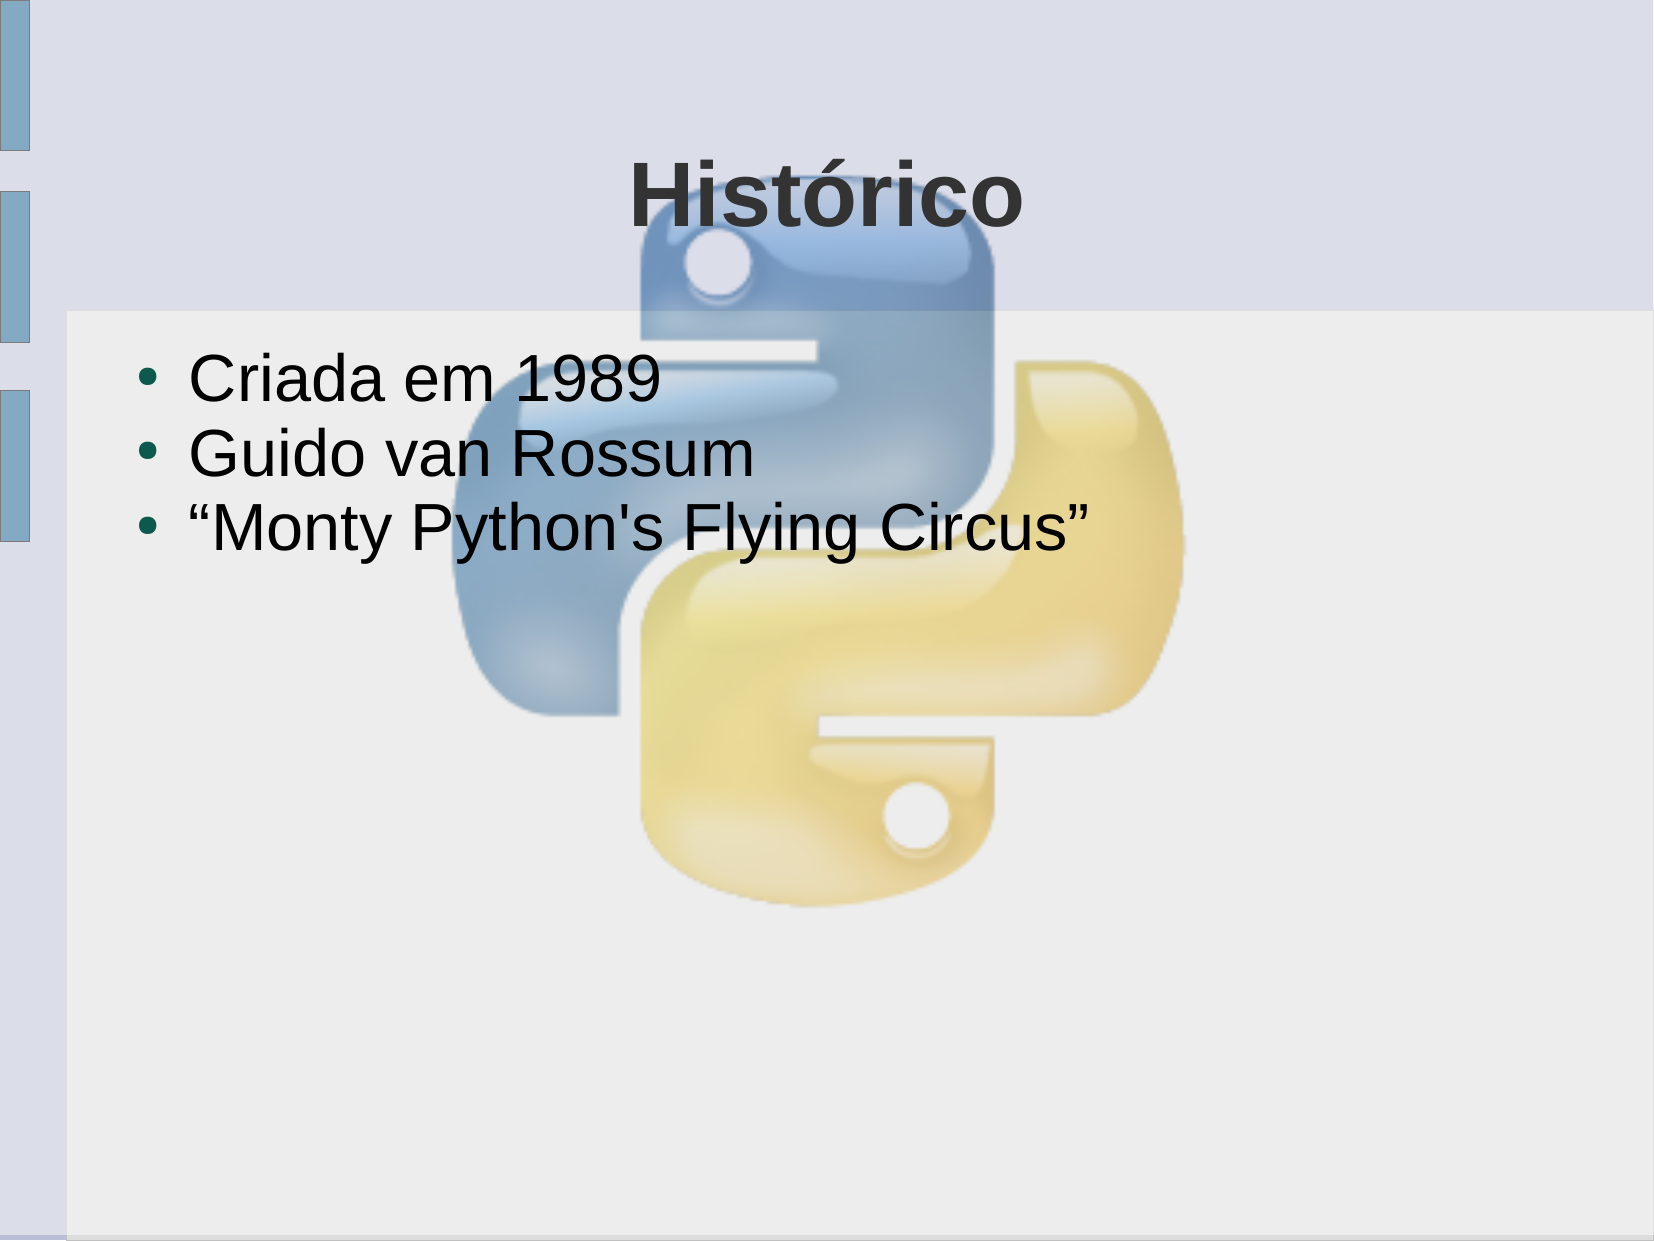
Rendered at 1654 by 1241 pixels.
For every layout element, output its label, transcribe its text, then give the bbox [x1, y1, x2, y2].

title Histórico [121, 91, 1534, 299]
picture [0, 0, 1654, 1235]
list Criada em 1989 Guido van Rossum “Monty Python's Flying Circus” [118, 340, 1531, 1123]
